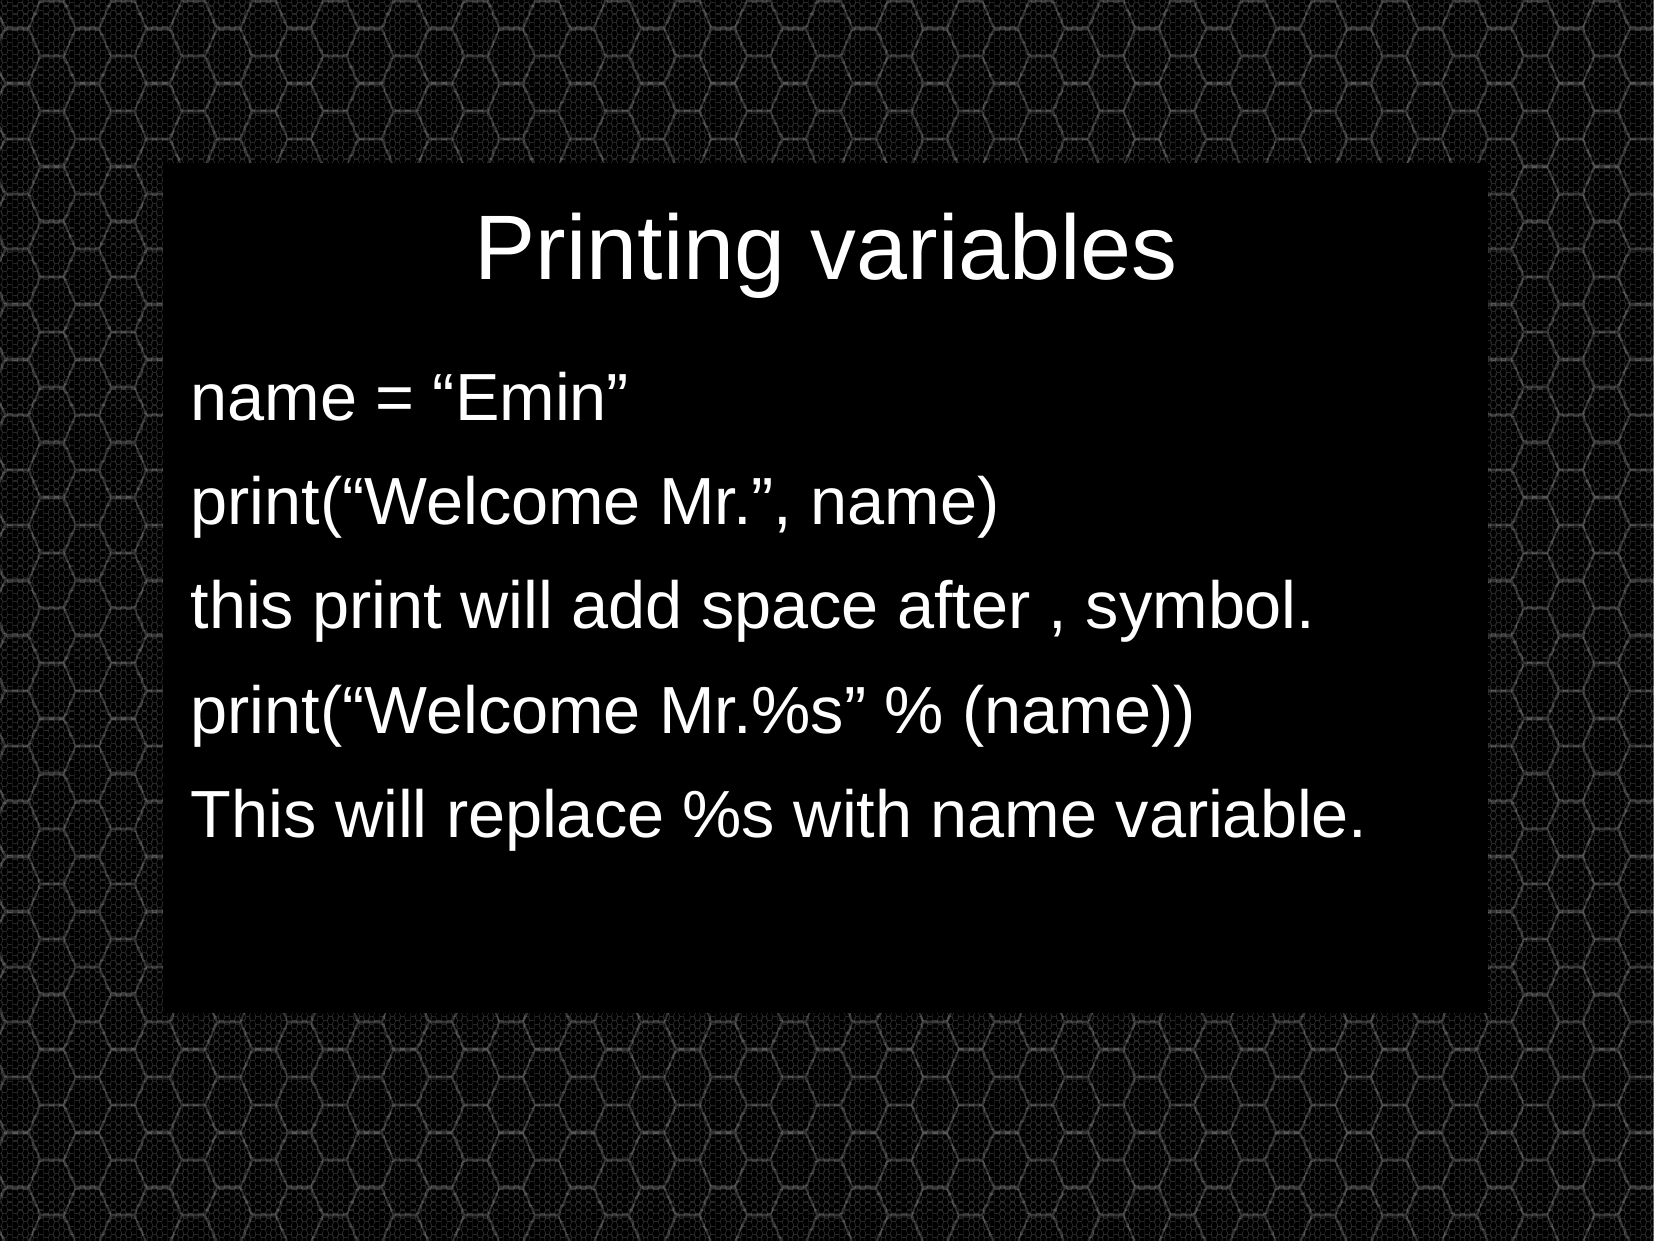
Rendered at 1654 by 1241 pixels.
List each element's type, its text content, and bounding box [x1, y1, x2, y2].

picture [0, 0, 1654, 1241]
list name = “Emin” print(“Welcome Mr.”, name) this print will add space after , symbol. print(“Welcome Mr.%s” % (name)) This will replace %s with name variable. [120, 360, 1501, 1010]
title Printing variables [82, 165, 1571, 331]
